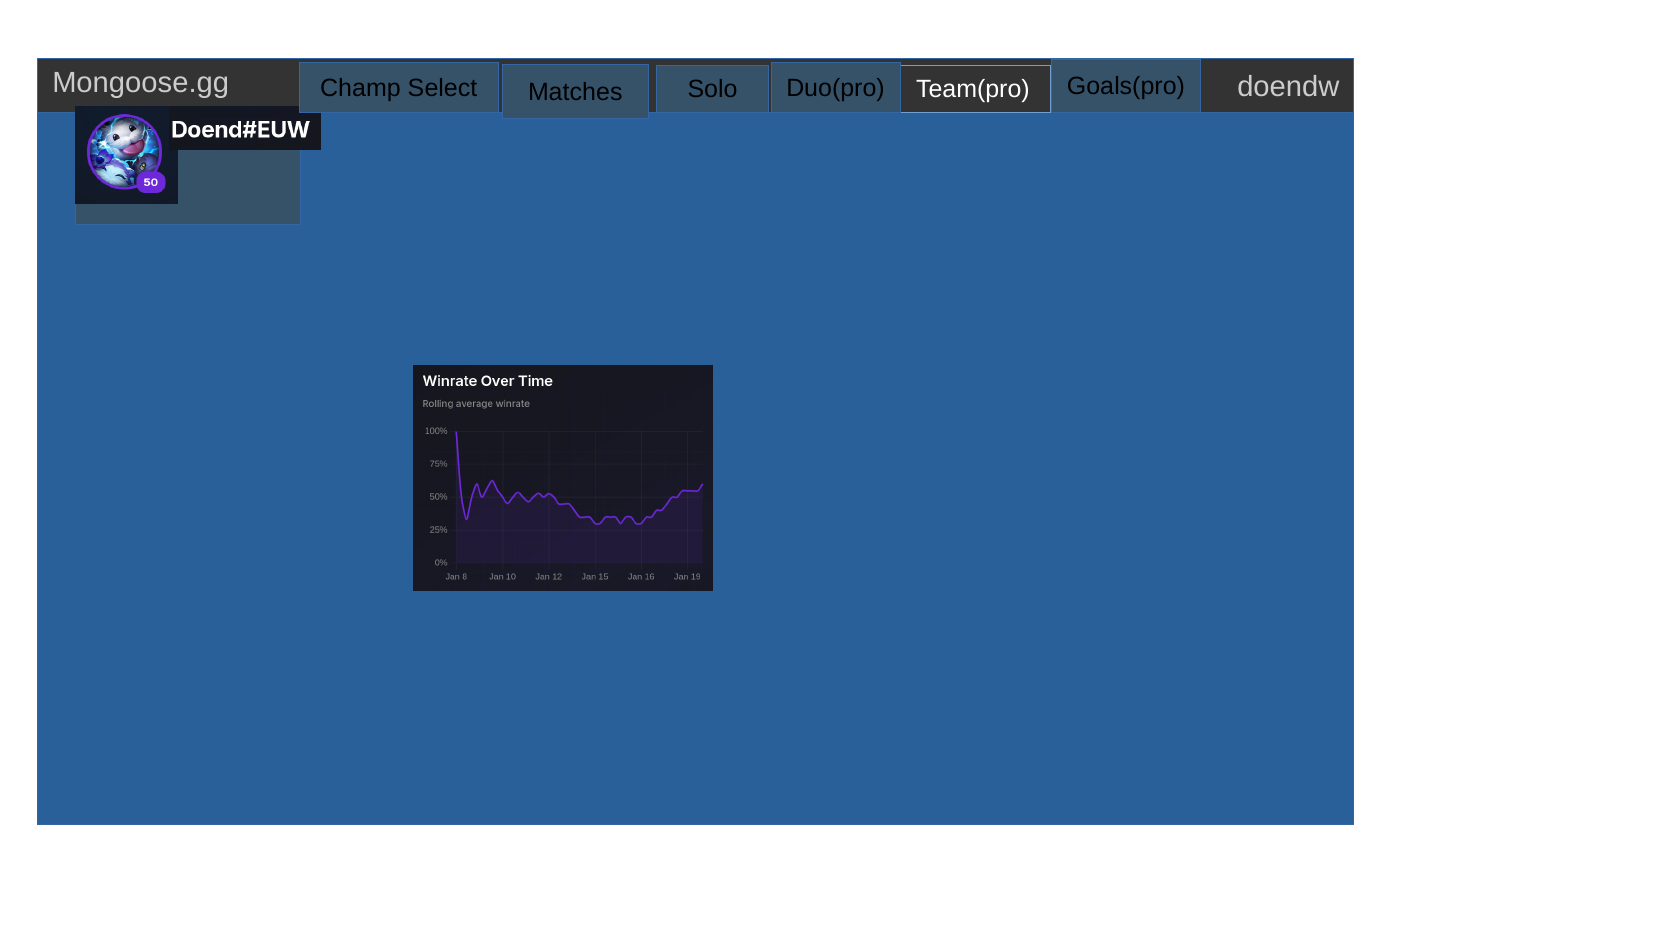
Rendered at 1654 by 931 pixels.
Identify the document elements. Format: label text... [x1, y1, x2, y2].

text_box doendw [1222, 62, 1355, 111]
text_box Mongoose.gg [37, 59, 245, 107]
text_box Champ Select [299, 62, 499, 113]
picture [75, 106, 321, 204]
text_box [37, 58, 1354, 825]
text_box Goals(pro) [1051, 59, 1201, 113]
picture [413, 365, 713, 591]
text_box Solo [656, 65, 769, 113]
text_box Matches [502, 64, 649, 119]
text_box Duo(pro) [771, 62, 901, 113]
text_box Team(pro) [901, 65, 1051, 113]
